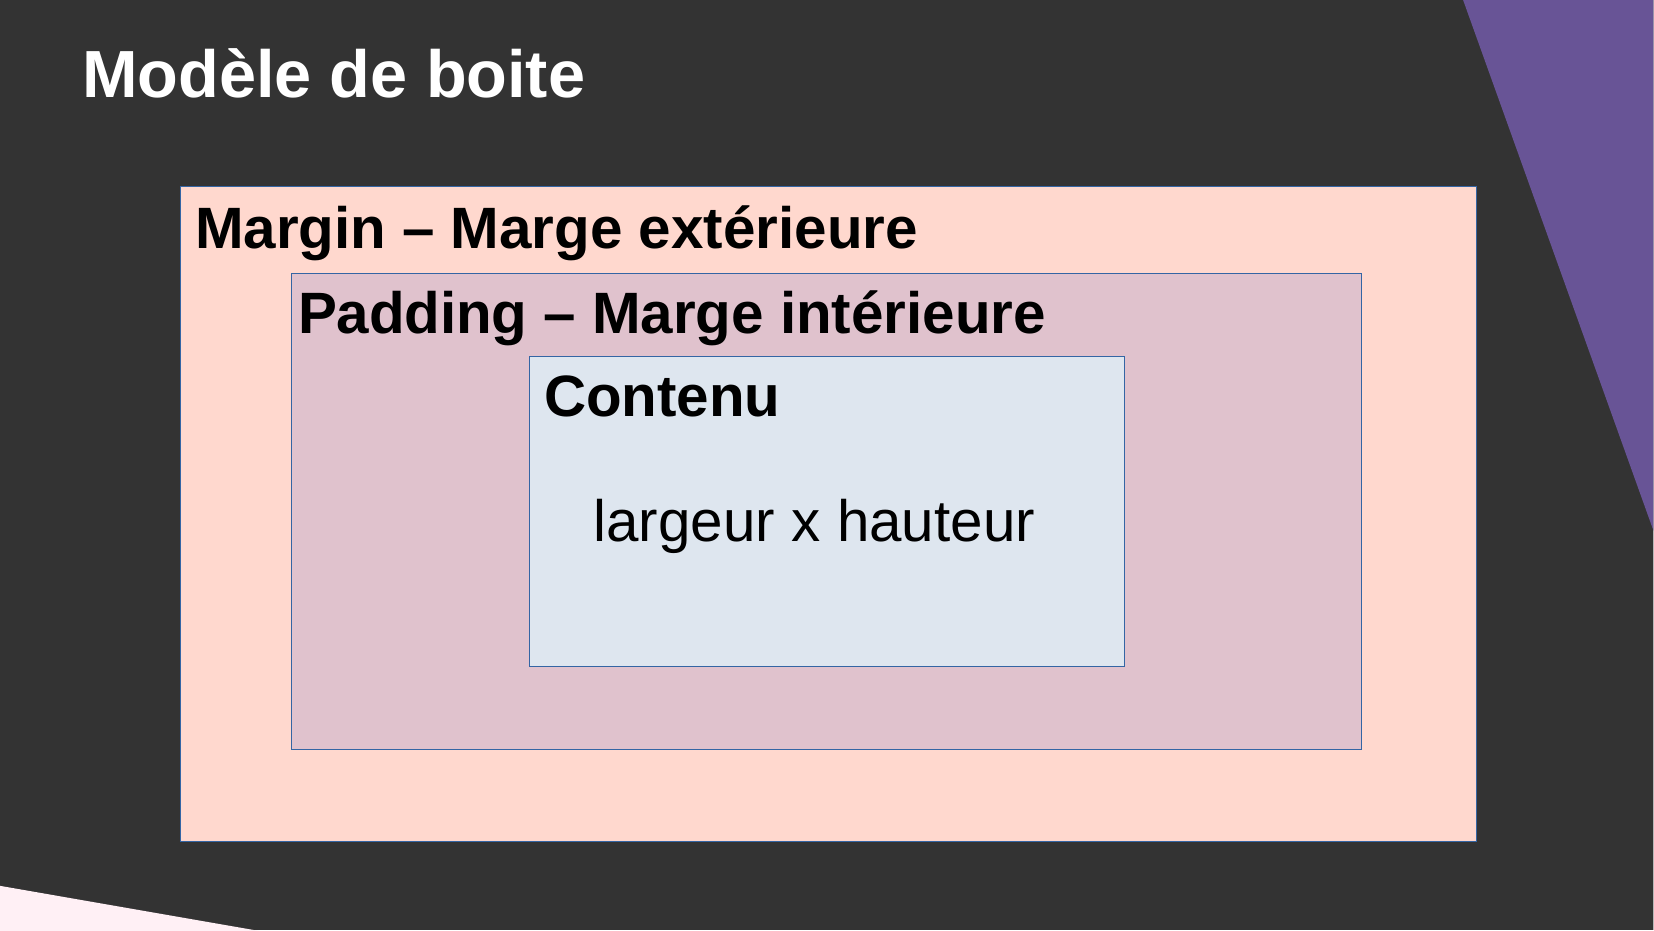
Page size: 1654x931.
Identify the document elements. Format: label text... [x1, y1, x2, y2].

text_box Contenu [529, 356, 1512, 437]
text_box [180, 186, 1477, 842]
text_box Margin – Marge extérieure [180, 188, 1173, 268]
text_box [0, 885, 260, 931]
text_box Padding – Marge intérieure [283, 273, 1276, 354]
text_box largeur x hauteur [578, 481, 1075, 562]
text_box [1463, 0, 1654, 533]
title Modèle de boite [82, 37, 1571, 112]
